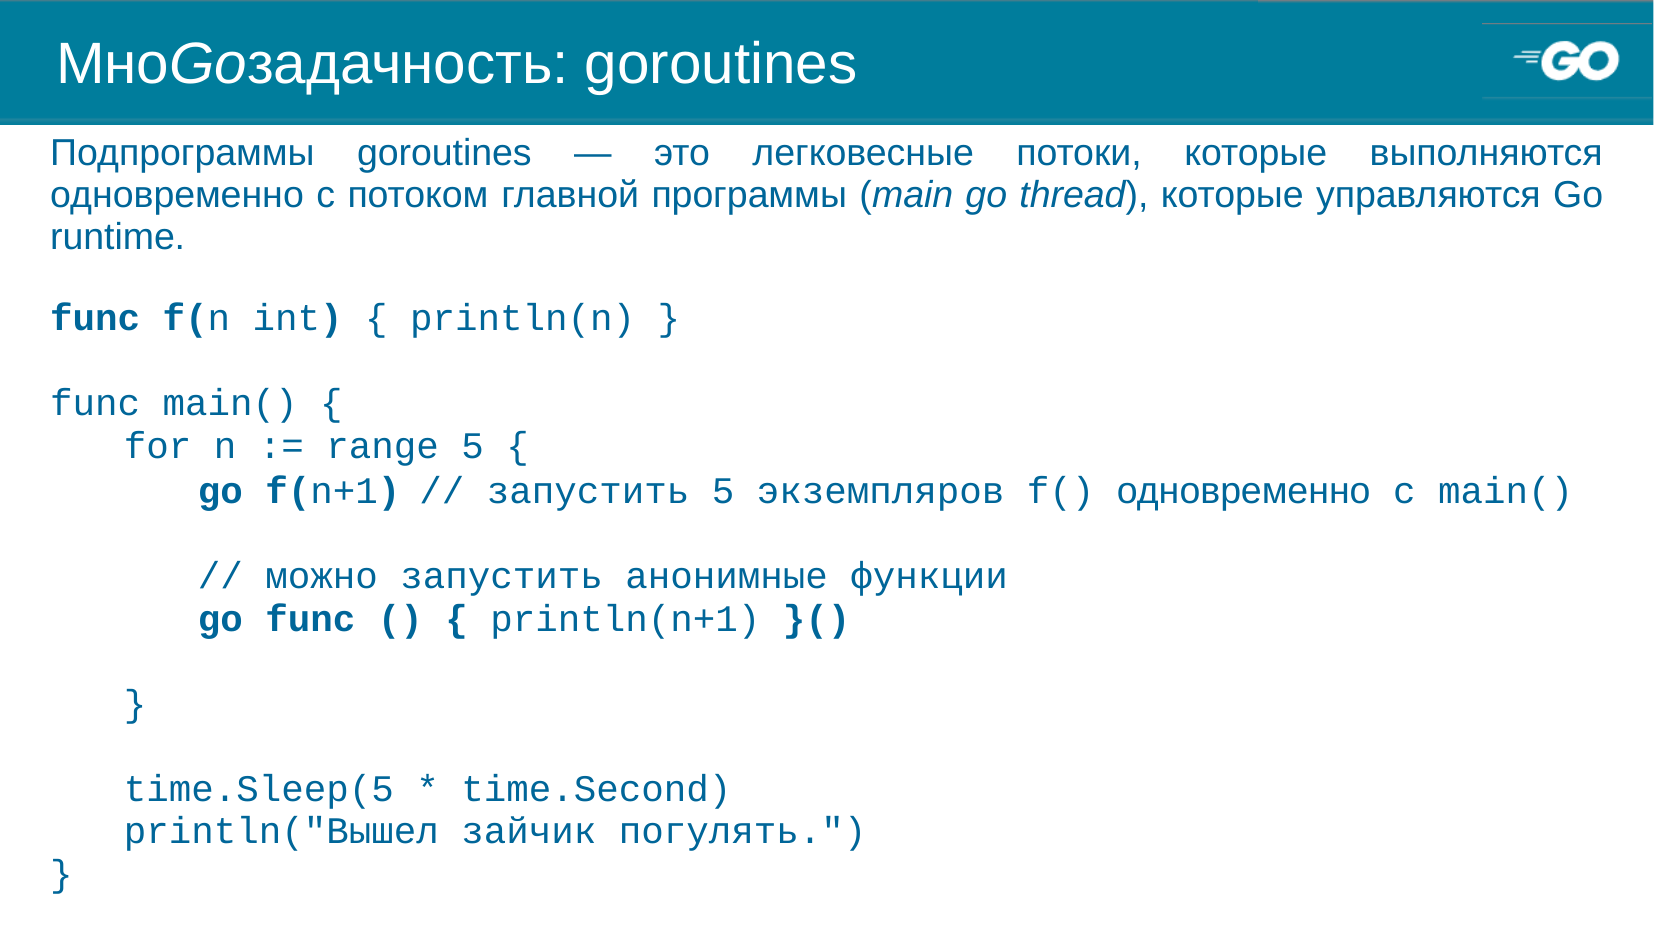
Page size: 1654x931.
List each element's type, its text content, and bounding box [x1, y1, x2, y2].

picture [1542, 41, 1619, 81]
text_box Подпрограммы goroutines — это легковесные потоки, которые выполняются одновременно с потоком главной программы (main go thread), которые управляются Go runtime. func f(n int) { println(n) } func main() { for n := range 5 { go f(n+1) // запустить 5 экземпляров f() одновременно c main() // можно запустить анонимные функции go func () { println(n+1) }() } time.Sleep(5 * time.Second) println("Вышел зайчик погулять.") } [35, 124, 1619, 905]
text_box МноGoзадачность: goroutines [41, 23, 1495, 104]
